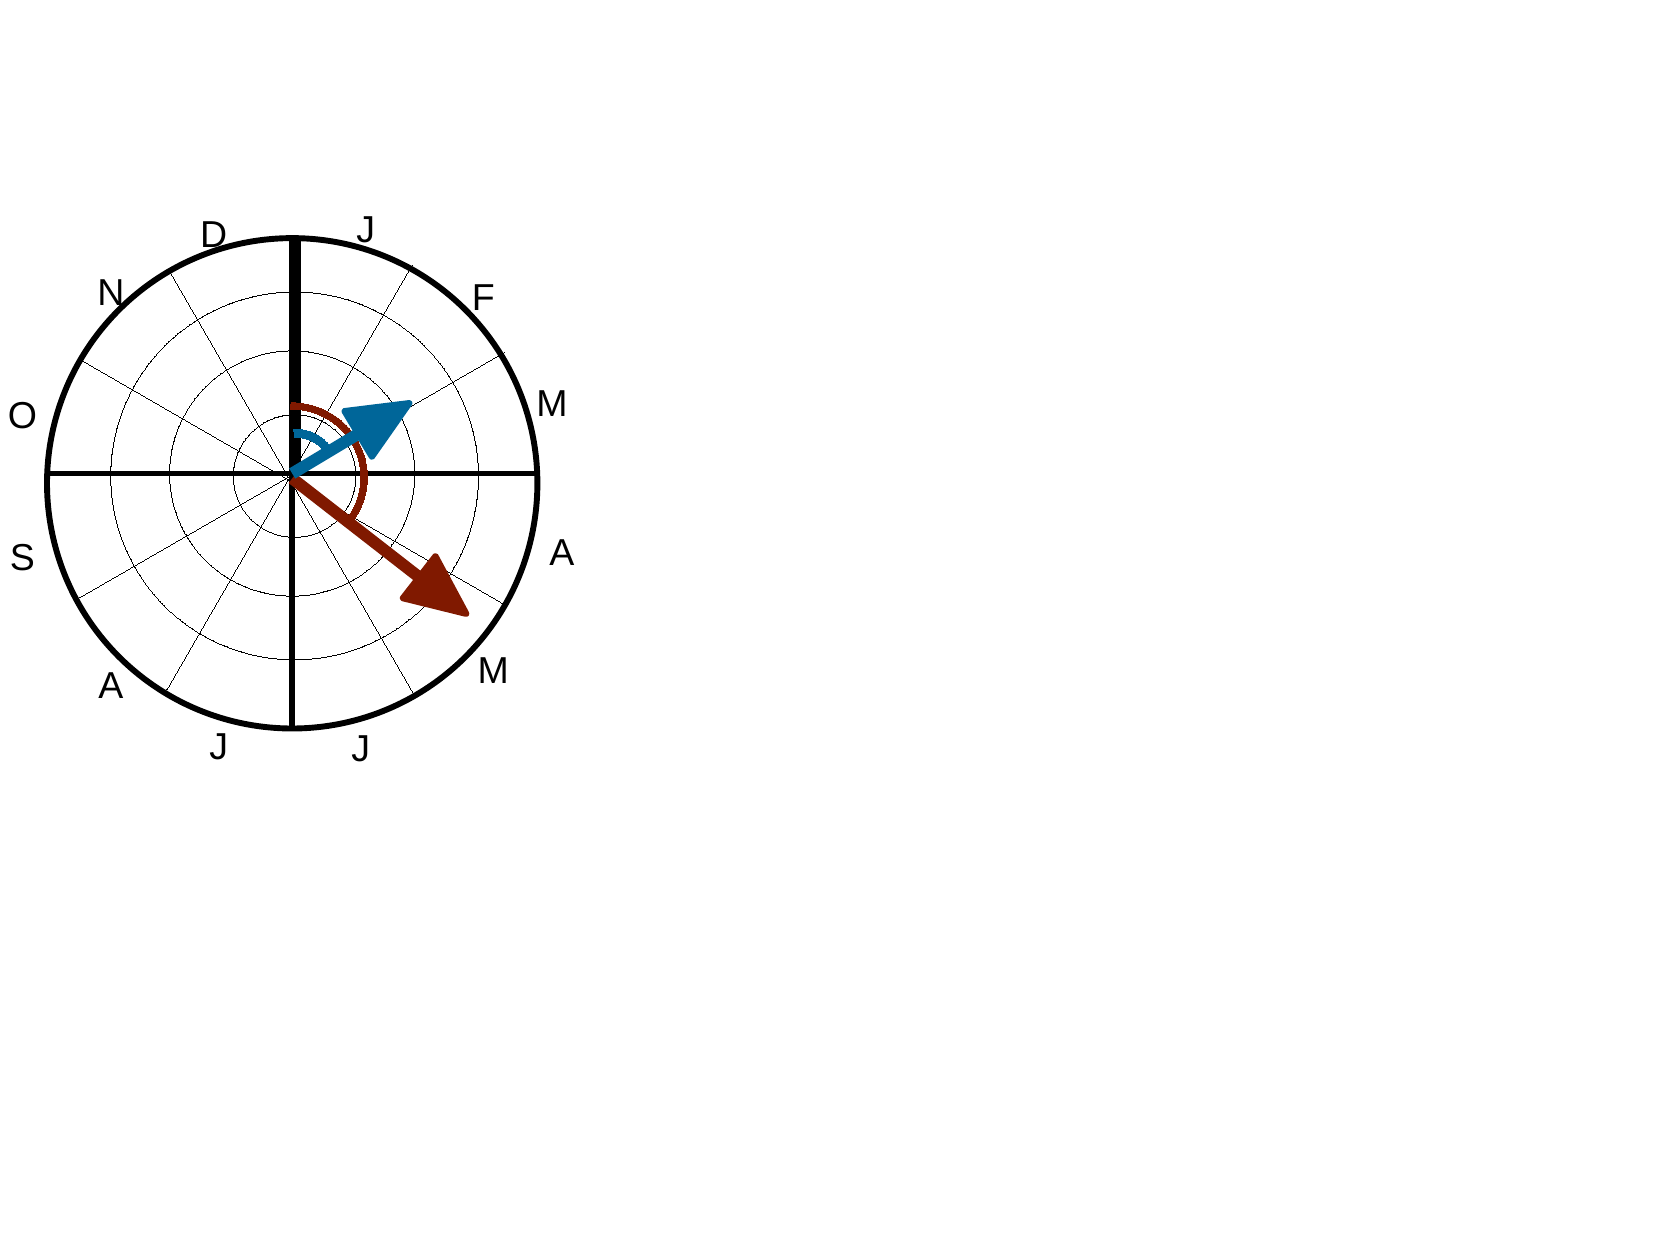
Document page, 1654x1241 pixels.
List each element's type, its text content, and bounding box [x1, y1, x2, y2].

text_box F [449, 269, 518, 327]
text_box J [331, 200, 401, 258]
text_box M [458, 642, 528, 699]
text_box [47, 238, 289, 471]
text_box [290, 238, 538, 729]
text_box O [0, 387, 57, 444]
text_box J [326, 720, 396, 778]
text_box M [517, 375, 587, 433]
text_box J [184, 718, 253, 776]
text_box S [0, 529, 57, 587]
text_box [47, 476, 289, 729]
text_box D [179, 205, 249, 263]
text_box N [76, 264, 146, 322]
text_box A [76, 656, 146, 714]
text_box A [527, 524, 597, 582]
